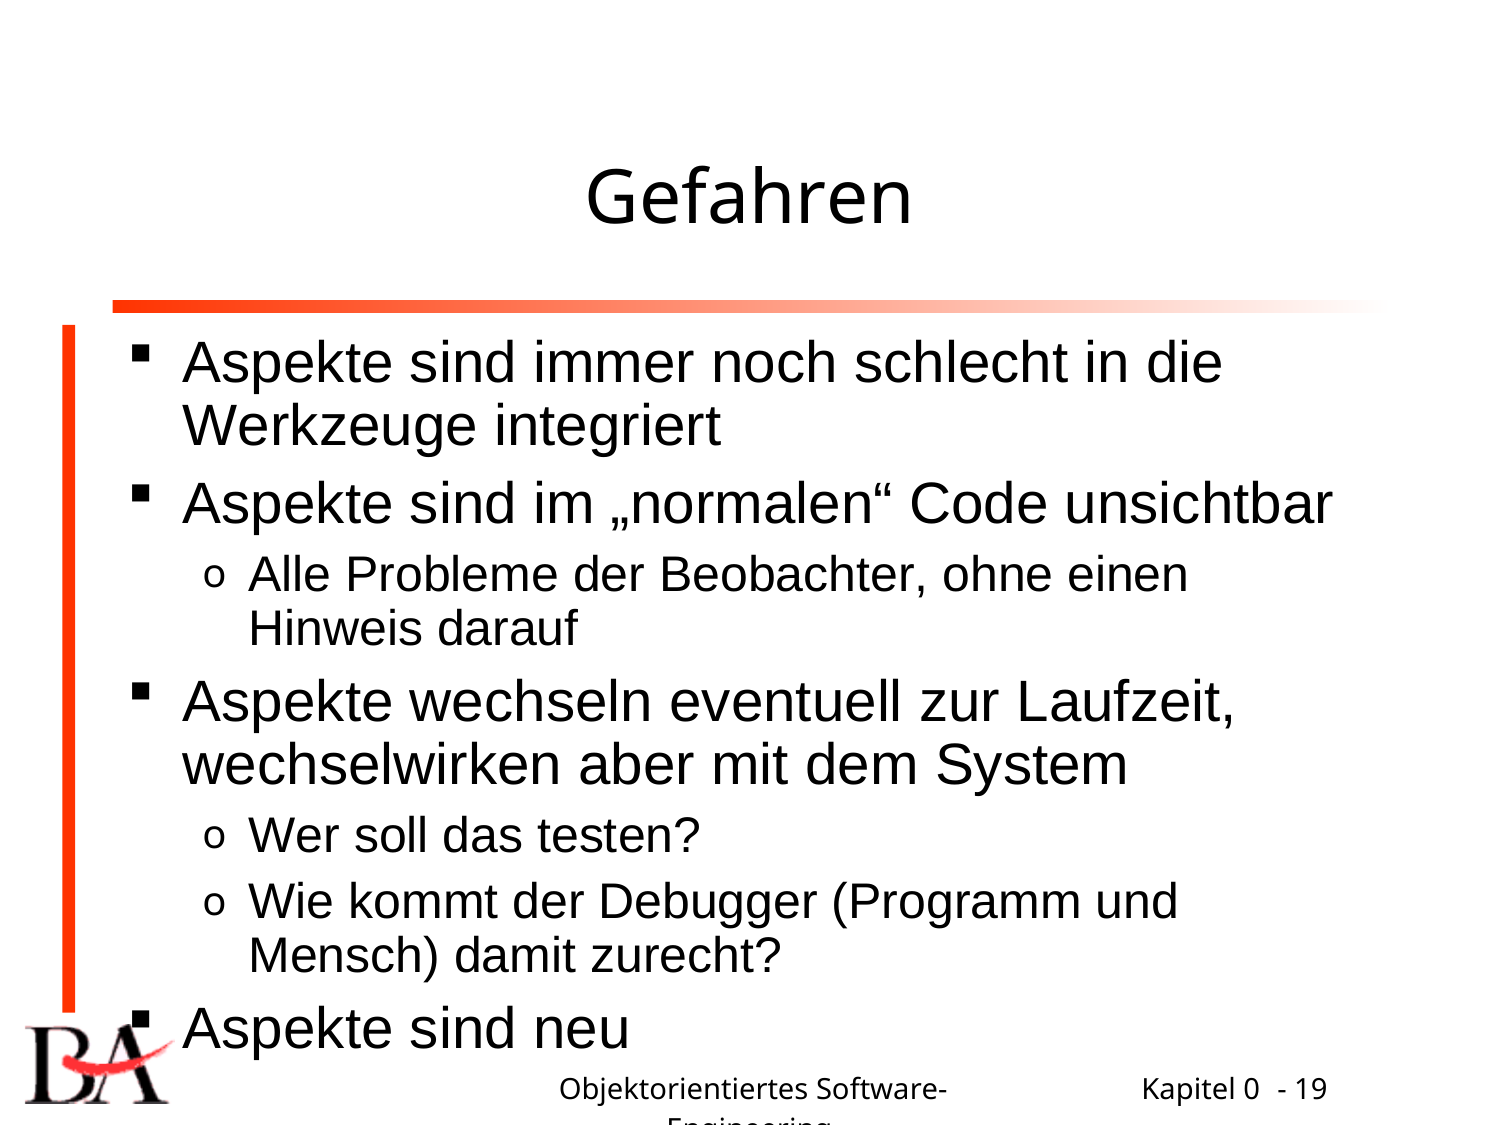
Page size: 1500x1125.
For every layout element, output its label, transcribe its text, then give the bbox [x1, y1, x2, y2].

list Aspekte sind immer noch schlecht in die Werkzeuge integriert Aspekte sind im „normalen“ Code unsichtbar Alle Probleme der Beobachter, ohne einen Hinweis darauf Aspekte wechseln eventuell zur Laufzeit, wechselwirken aber mit dem System Wer soll das testen? Wie kommt der Debugger (Programm und Mensch) damit zurecht? Aspekte sind neu [112, 324, 1388, 1070]
picture [24, 1024, 175, 1104]
title Gefahren [112, 99, 1388, 288]
